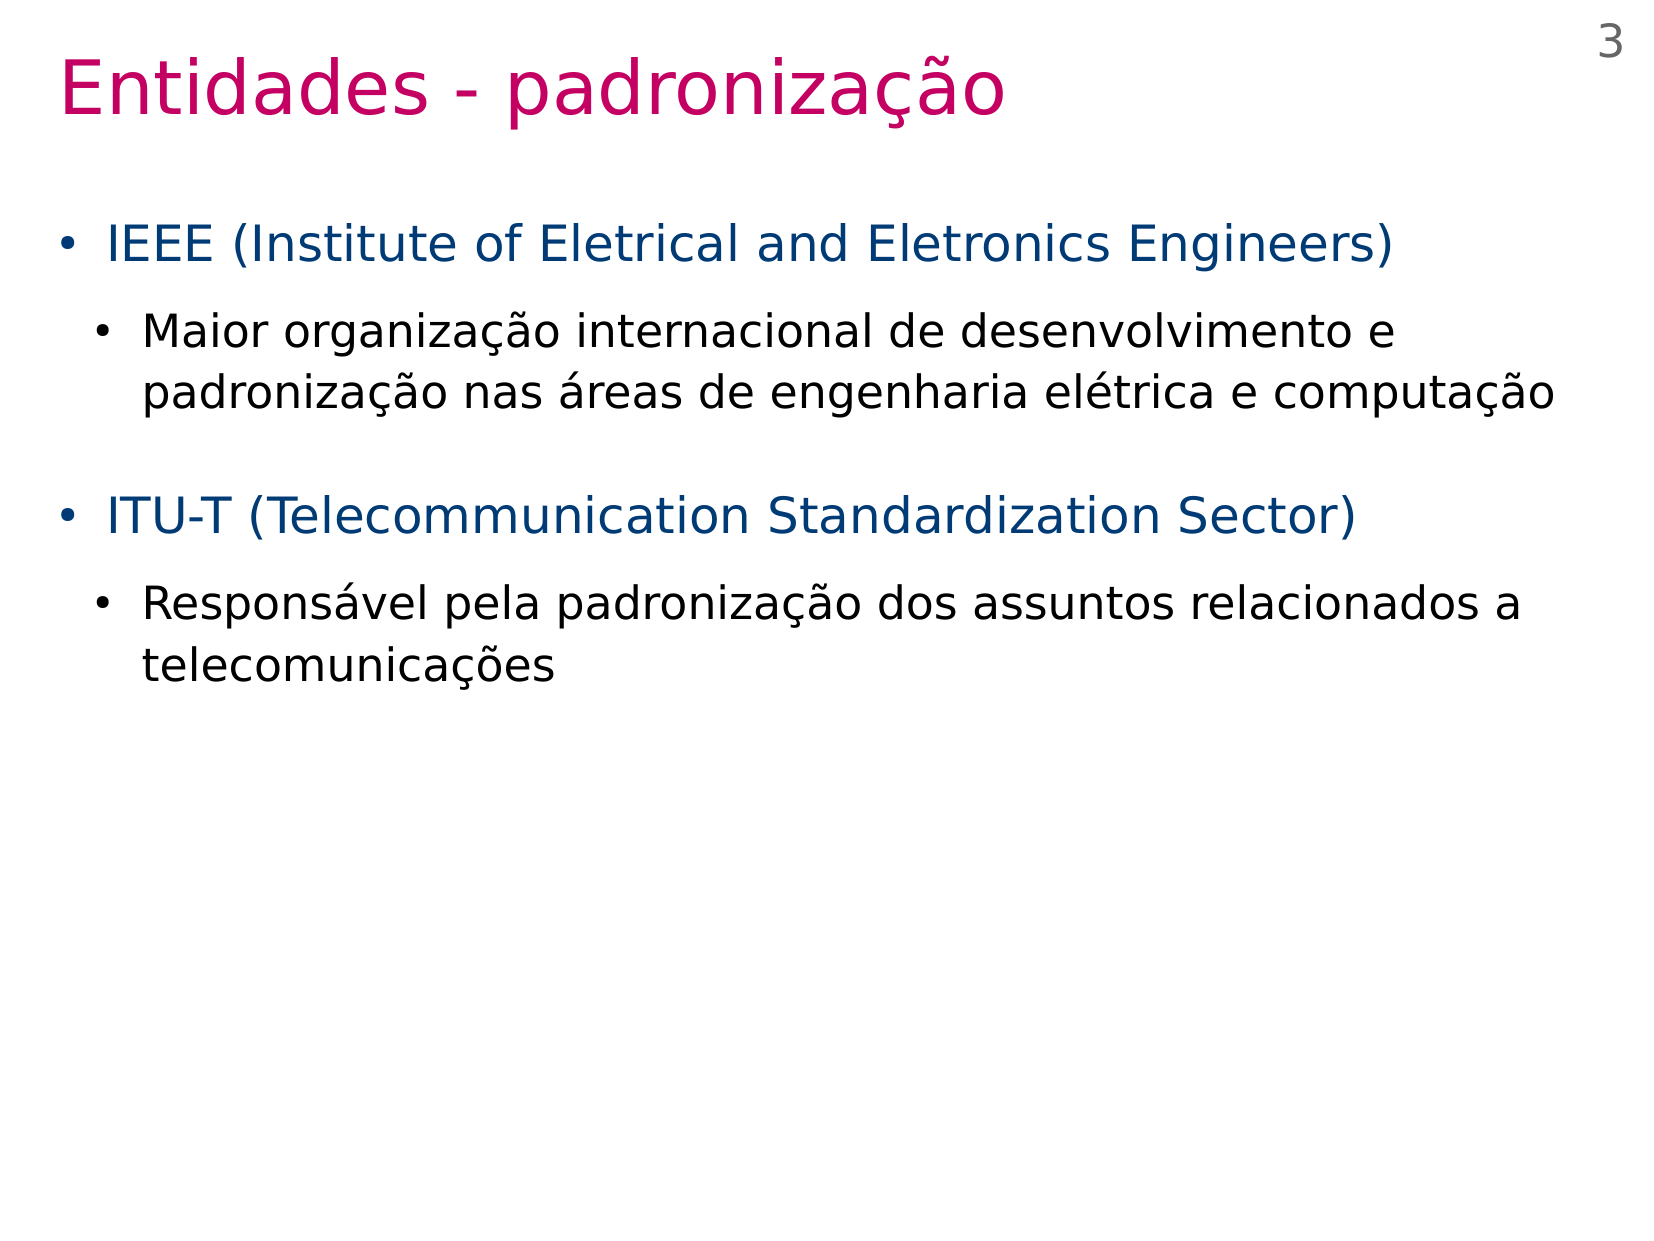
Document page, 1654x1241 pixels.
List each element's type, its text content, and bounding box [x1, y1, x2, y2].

list IEEE (Institute of Eletrical and Eletronics Engineers) Maior organização internacional de desenvolvimento e padronização nas áreas de engenharia elétrica e computação ITU-T (Telecommunication Standardization Sector) Responsável pela padronização dos assuntos relacionados a telecomunicações [59, 206, 1625, 1211]
title Entidades - padronização [59, 29, 1625, 148]
